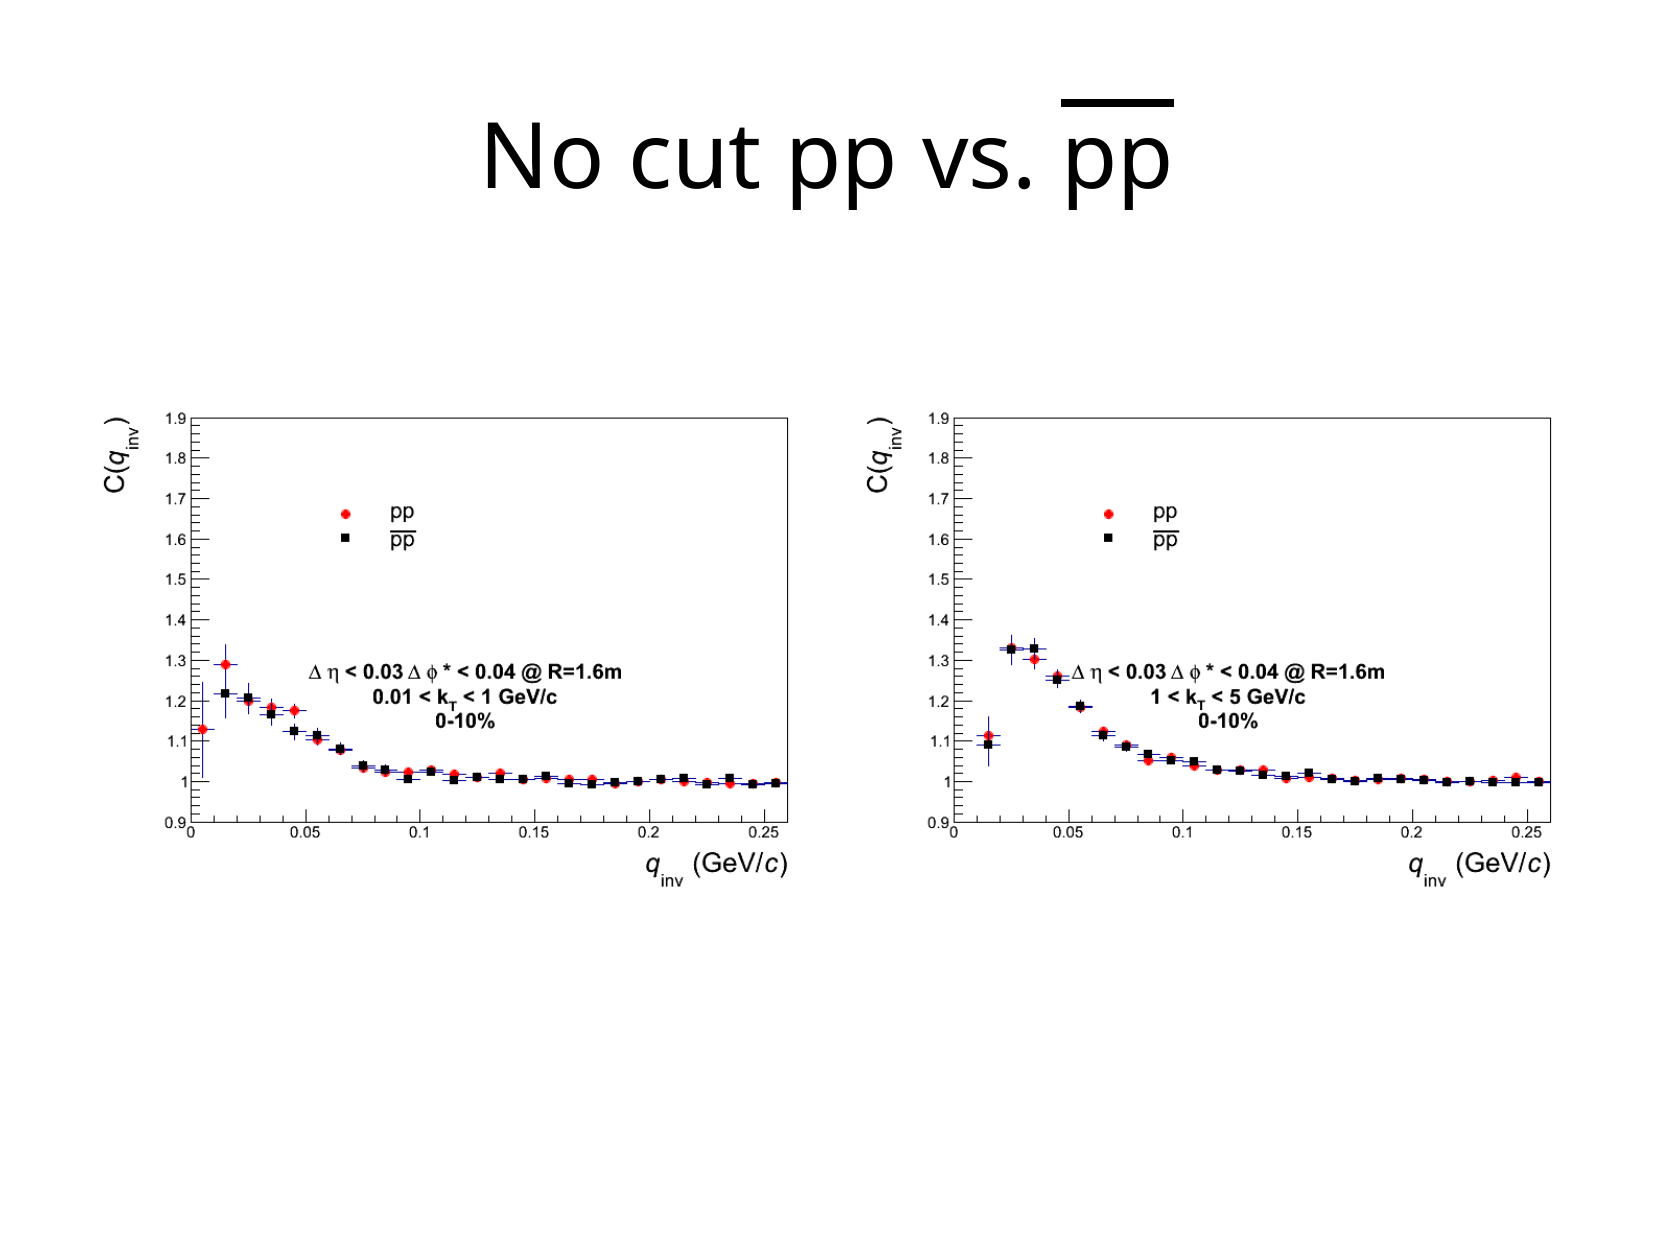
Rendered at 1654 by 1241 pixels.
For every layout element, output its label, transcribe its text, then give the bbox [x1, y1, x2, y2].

picture [845, 403, 1572, 896]
picture [82, 403, 809, 896]
title No cut pp vs. pp [82, 49, 1571, 257]
